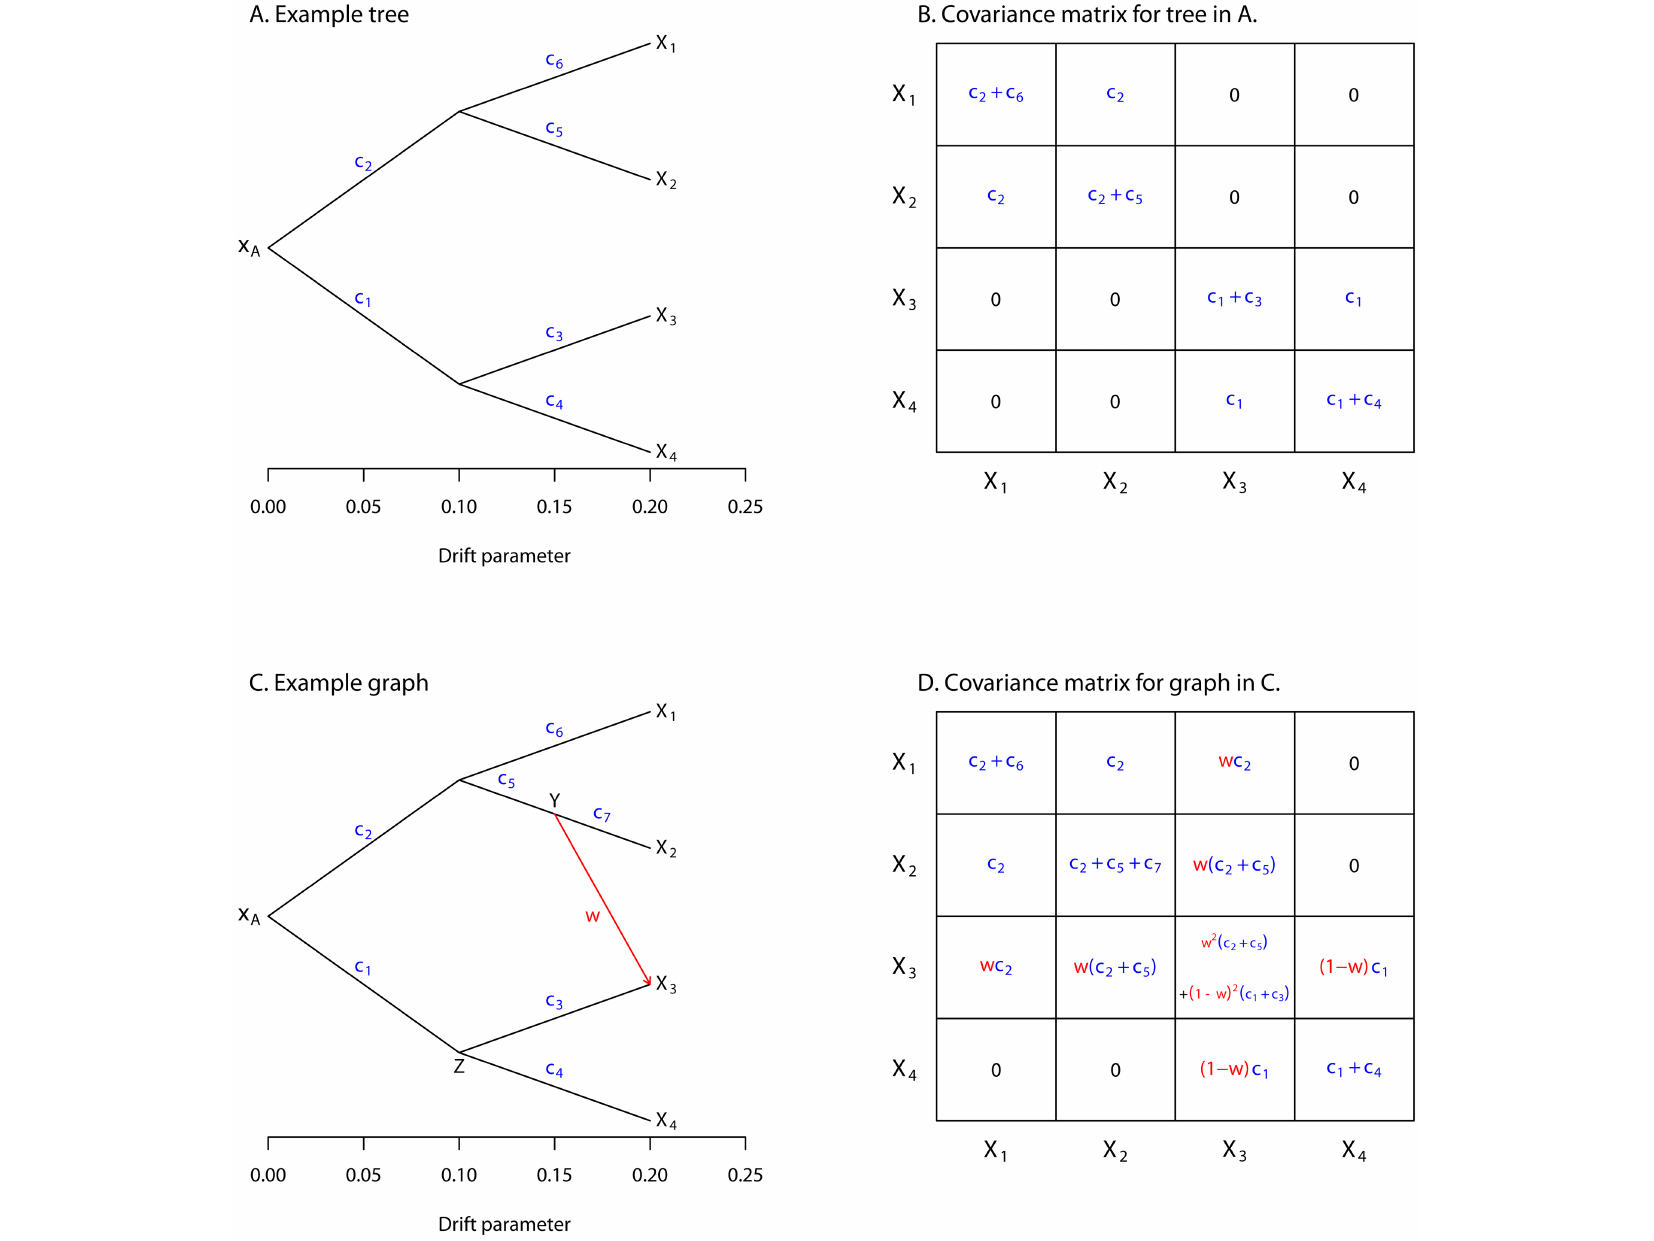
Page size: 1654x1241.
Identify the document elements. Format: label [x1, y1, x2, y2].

picture [233, 0, 1420, 1240]
